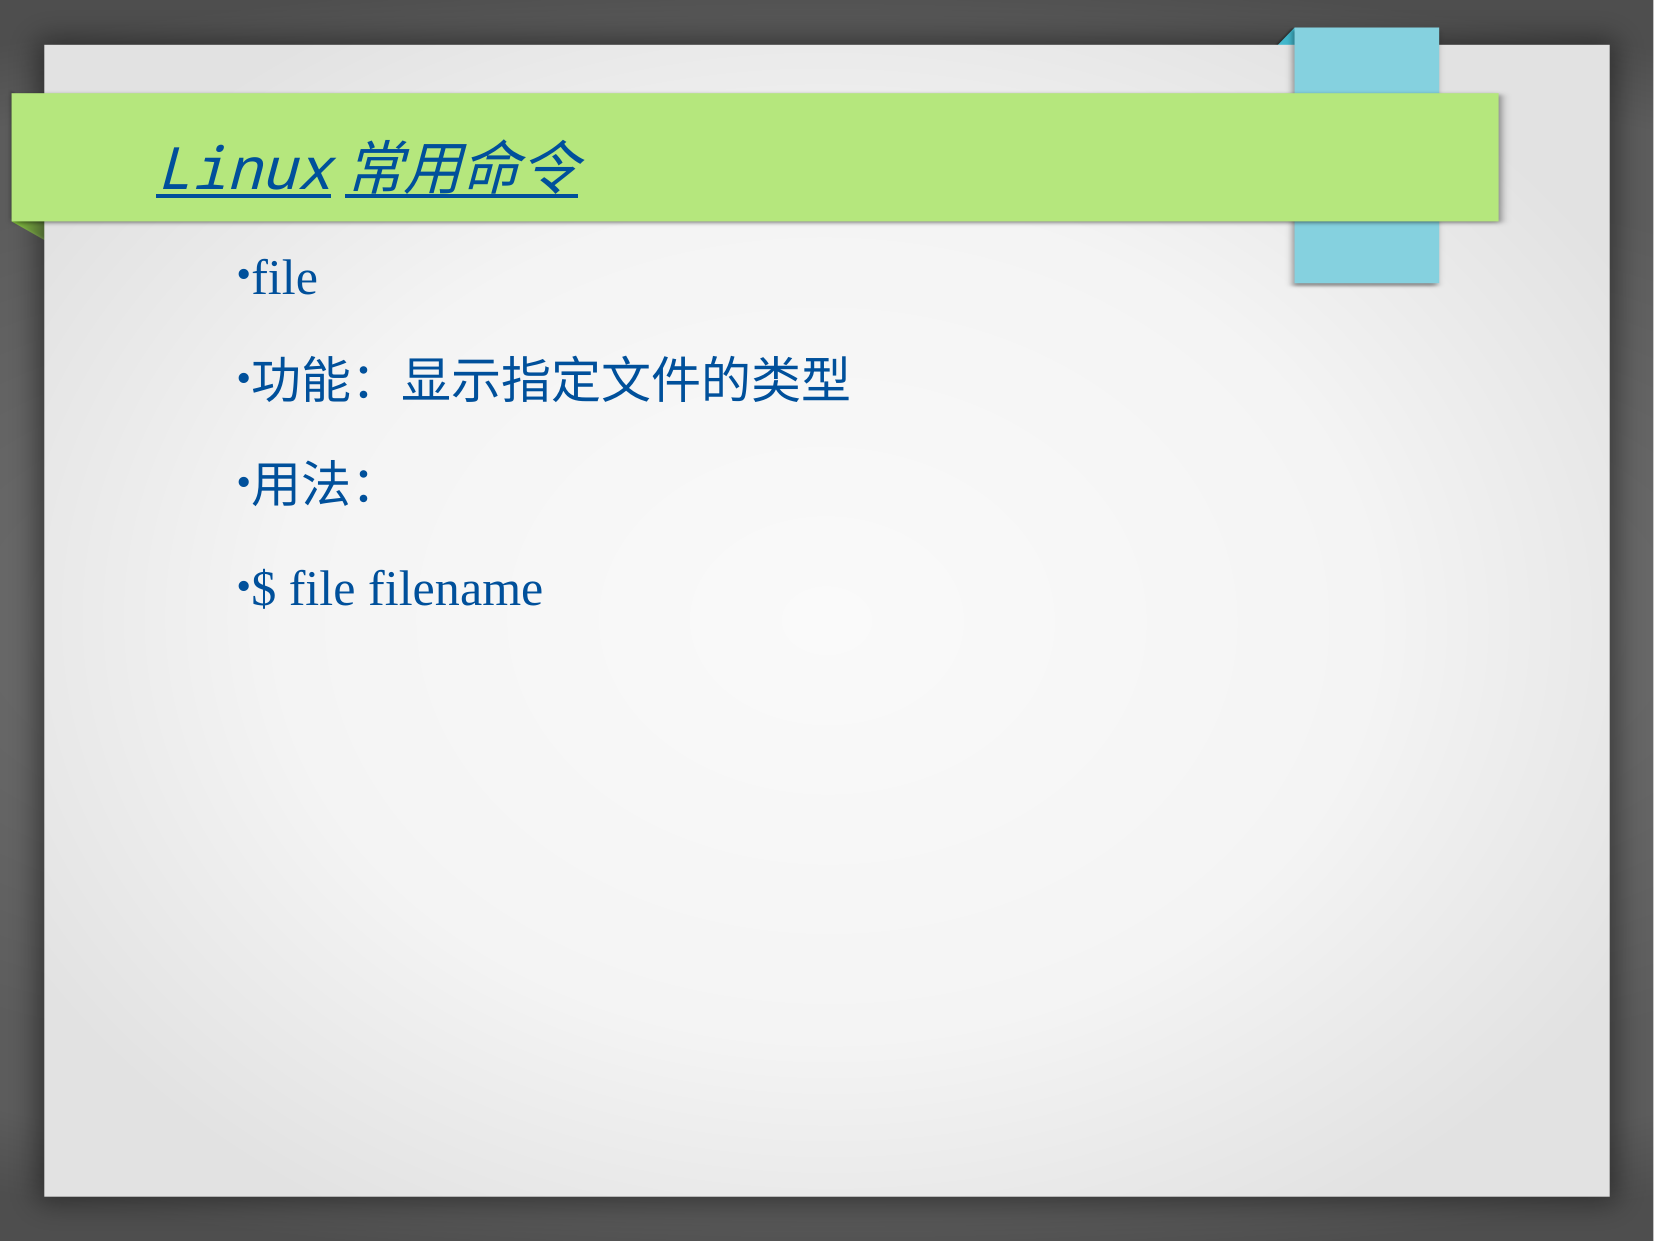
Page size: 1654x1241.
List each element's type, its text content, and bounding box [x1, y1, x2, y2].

picture [0, 0, 1654, 1241]
text_box Linux常用命令 file 功能：显示指定文件的类型 用法： $ file filename [71, 123, 1595, 624]
